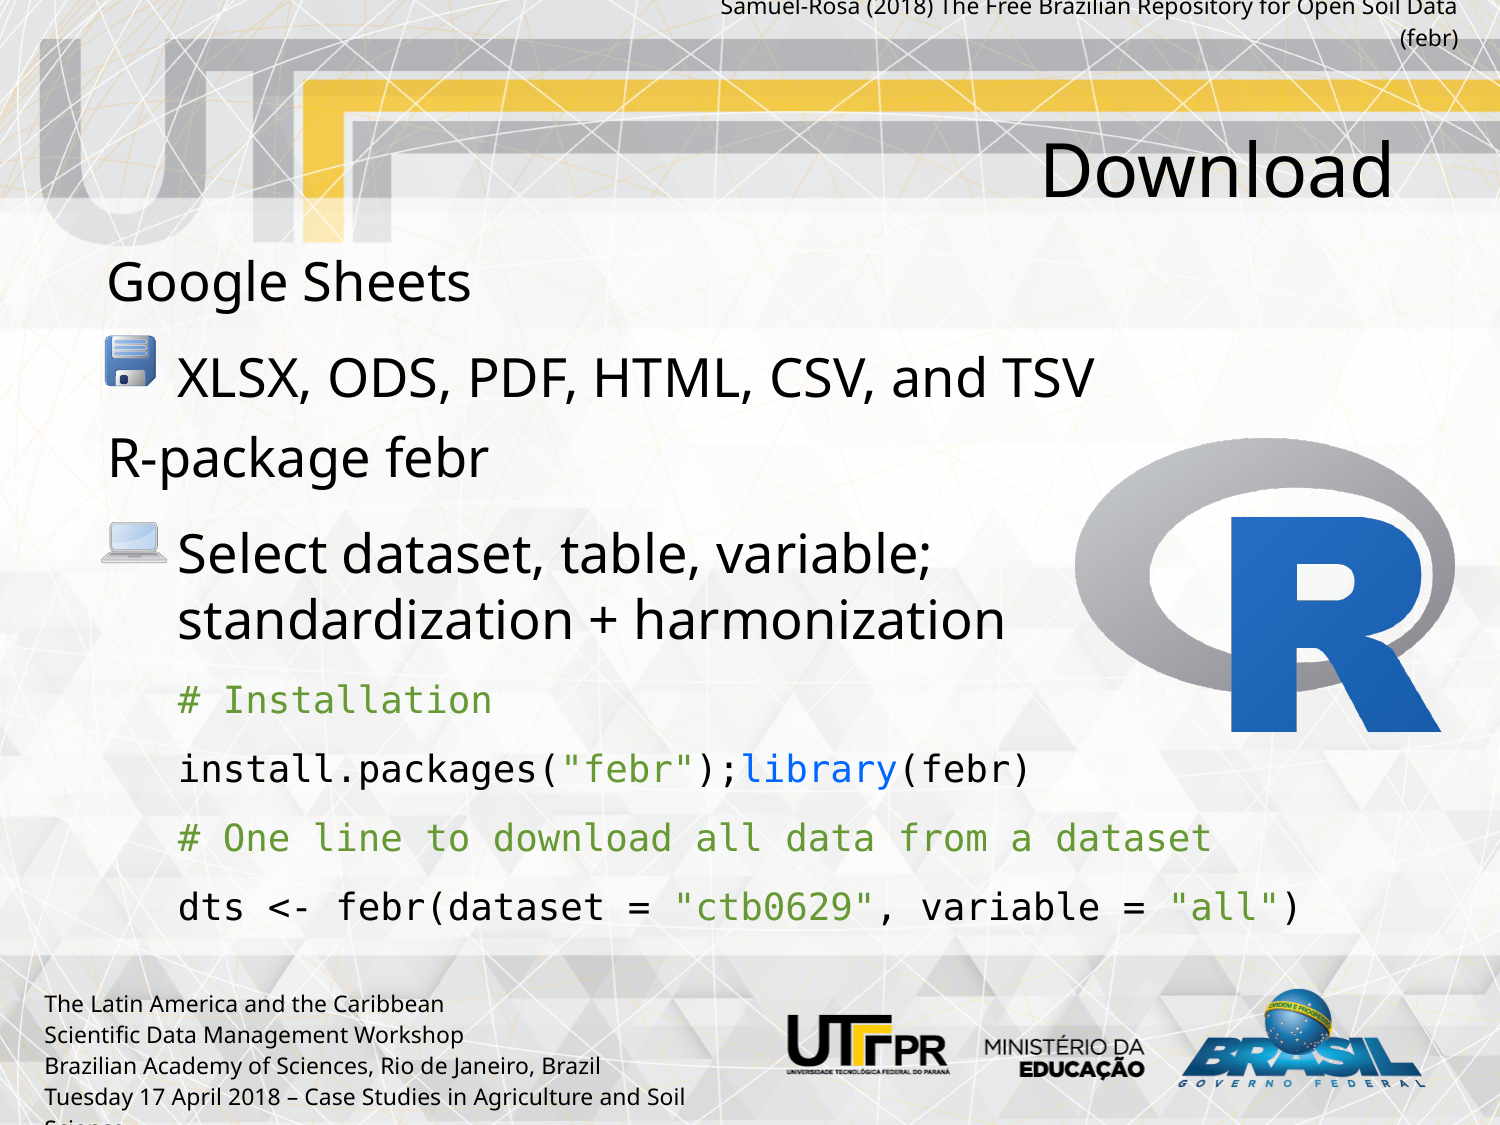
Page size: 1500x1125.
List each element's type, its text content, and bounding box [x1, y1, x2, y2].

picture [946, 0, 954, 7]
title Download [102, 60, 1397, 278]
picture [956, 0, 987, 7]
picture [1410, 0, 1419, 7]
picture [908, 0, 917, 7]
picture [818, 0, 868, 7]
picture [930, 0, 944, 7]
picture [989, 0, 1040, 7]
picture [1398, 0, 1408, 7]
picture [798, 0, 810, 7]
picture [869, 0, 882, 7]
picture [1300, 0, 1310, 7]
picture [1311, 0, 1367, 7]
text_box The Latin America and the Caribbean Scientific Data Management Workshop Brazilian Academy of Sciences, Rio de Janeiro, Brazil Tuesday 17 April 2018 – Case Studies in Agriculture and Soil Science [29, 980, 751, 1111]
picture [1264, 0, 1299, 7]
picture [922, 0, 930, 7]
picture [723, 0, 796, 7]
text_box Samuel-Rosa (2018) The Free Brazilian Repository for Open Soil Data (febr) [690, 7, 1459, 36]
picture [897, 0, 906, 7]
picture [889, 0, 896, 7]
picture [1048, 0, 1094, 7]
list Google Sheets XLSX, ODS, PDF, HTML, CSV, and TSV [106, 248, 1406, 414]
picture [1431, 36, 1438, 45]
picture [1213, 0, 1261, 7]
picture [882, 0, 888, 7]
picture [1364, 0, 1396, 7]
list R-package febr Select dataset, table, variable; standardization + harmonization # Installation install.packages("febr");library(febr) # One line to download all data from a dataset dts <‐ febr(dataset = "ctb0629", variable = "all") [107, 423, 1407, 934]
picture [1096, 0, 1139, 7]
picture [1420, 0, 1438, 7]
picture [1147, 0, 1211, 7]
picture [0, 0, 1500, 1125]
